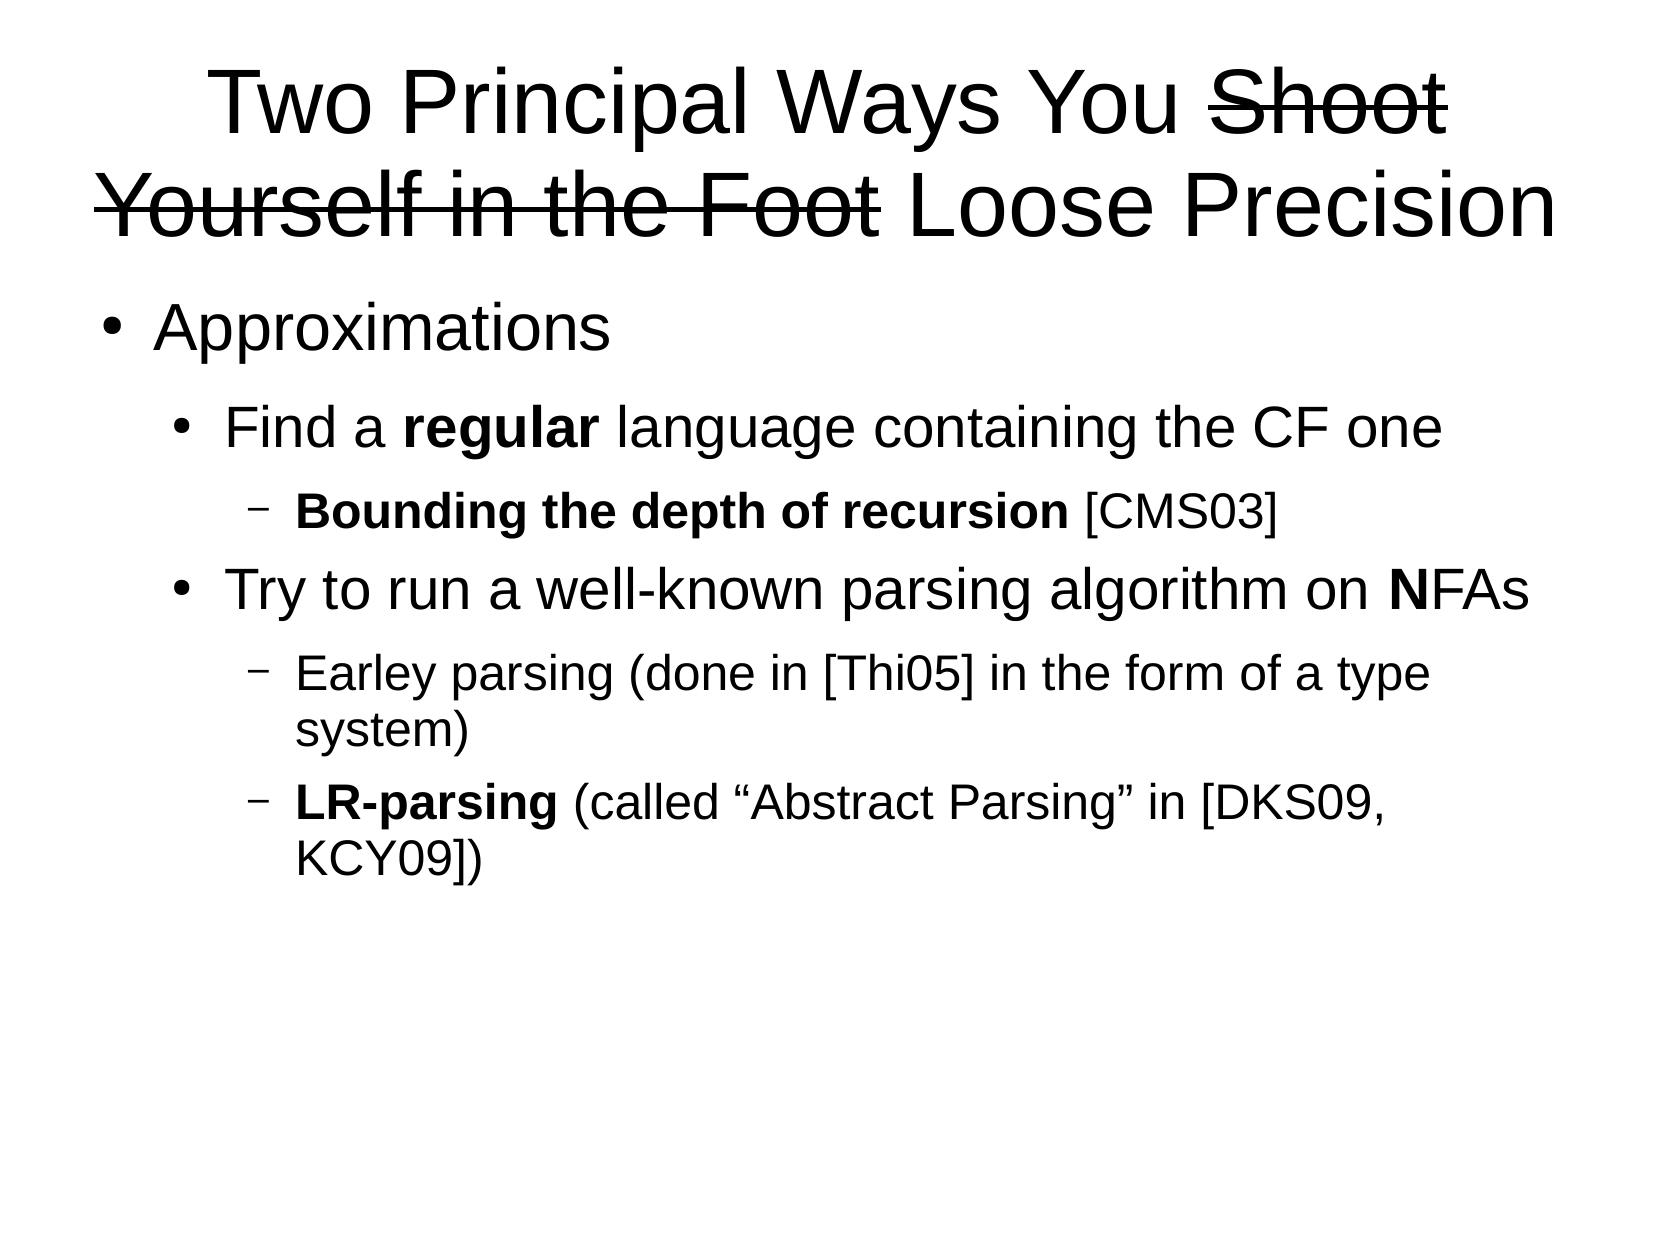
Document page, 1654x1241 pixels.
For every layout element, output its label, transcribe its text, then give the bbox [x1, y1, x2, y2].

list Approximations Find a regular language containing the CF one Bounding the depth of recursion [CMS03] Try to run a well-known parsing algorithm on NFAs Earley parsing (done in [Thi05] in the form of a type system) LR-parsing (called “Abstract Parsing” in [DKS09, KCY09]) [82, 290, 1571, 1109]
title Two Principal Ways You Shoot Yourself in the Foot Loose Precision [82, 50, 1571, 256]
